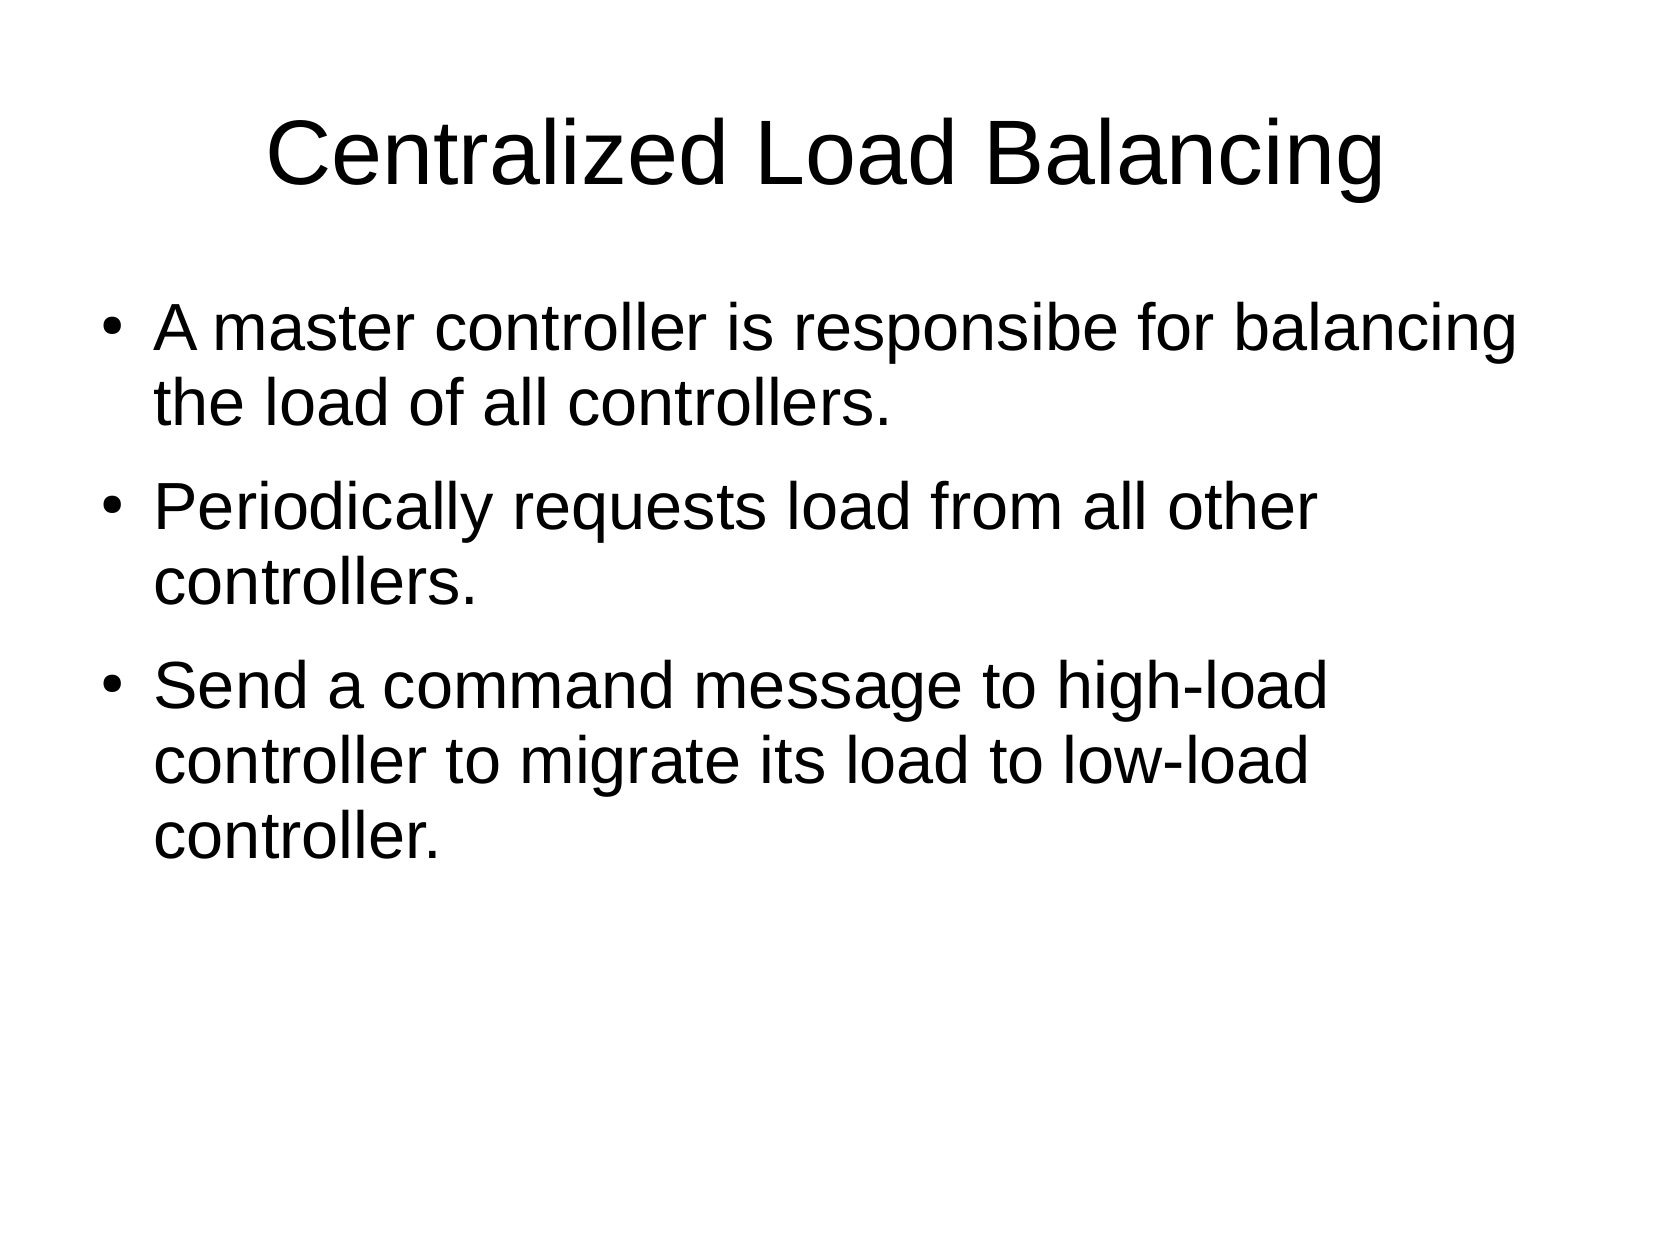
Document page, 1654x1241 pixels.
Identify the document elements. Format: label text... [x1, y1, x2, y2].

list A master controller is responsibe for balancing the load of all controllers. Periodically requests load from all other controllers. Send a command message to high-load controller to migrate its load to low-load controller. [82, 290, 1571, 1010]
title Centralized Load Balancing [82, 49, 1571, 257]
